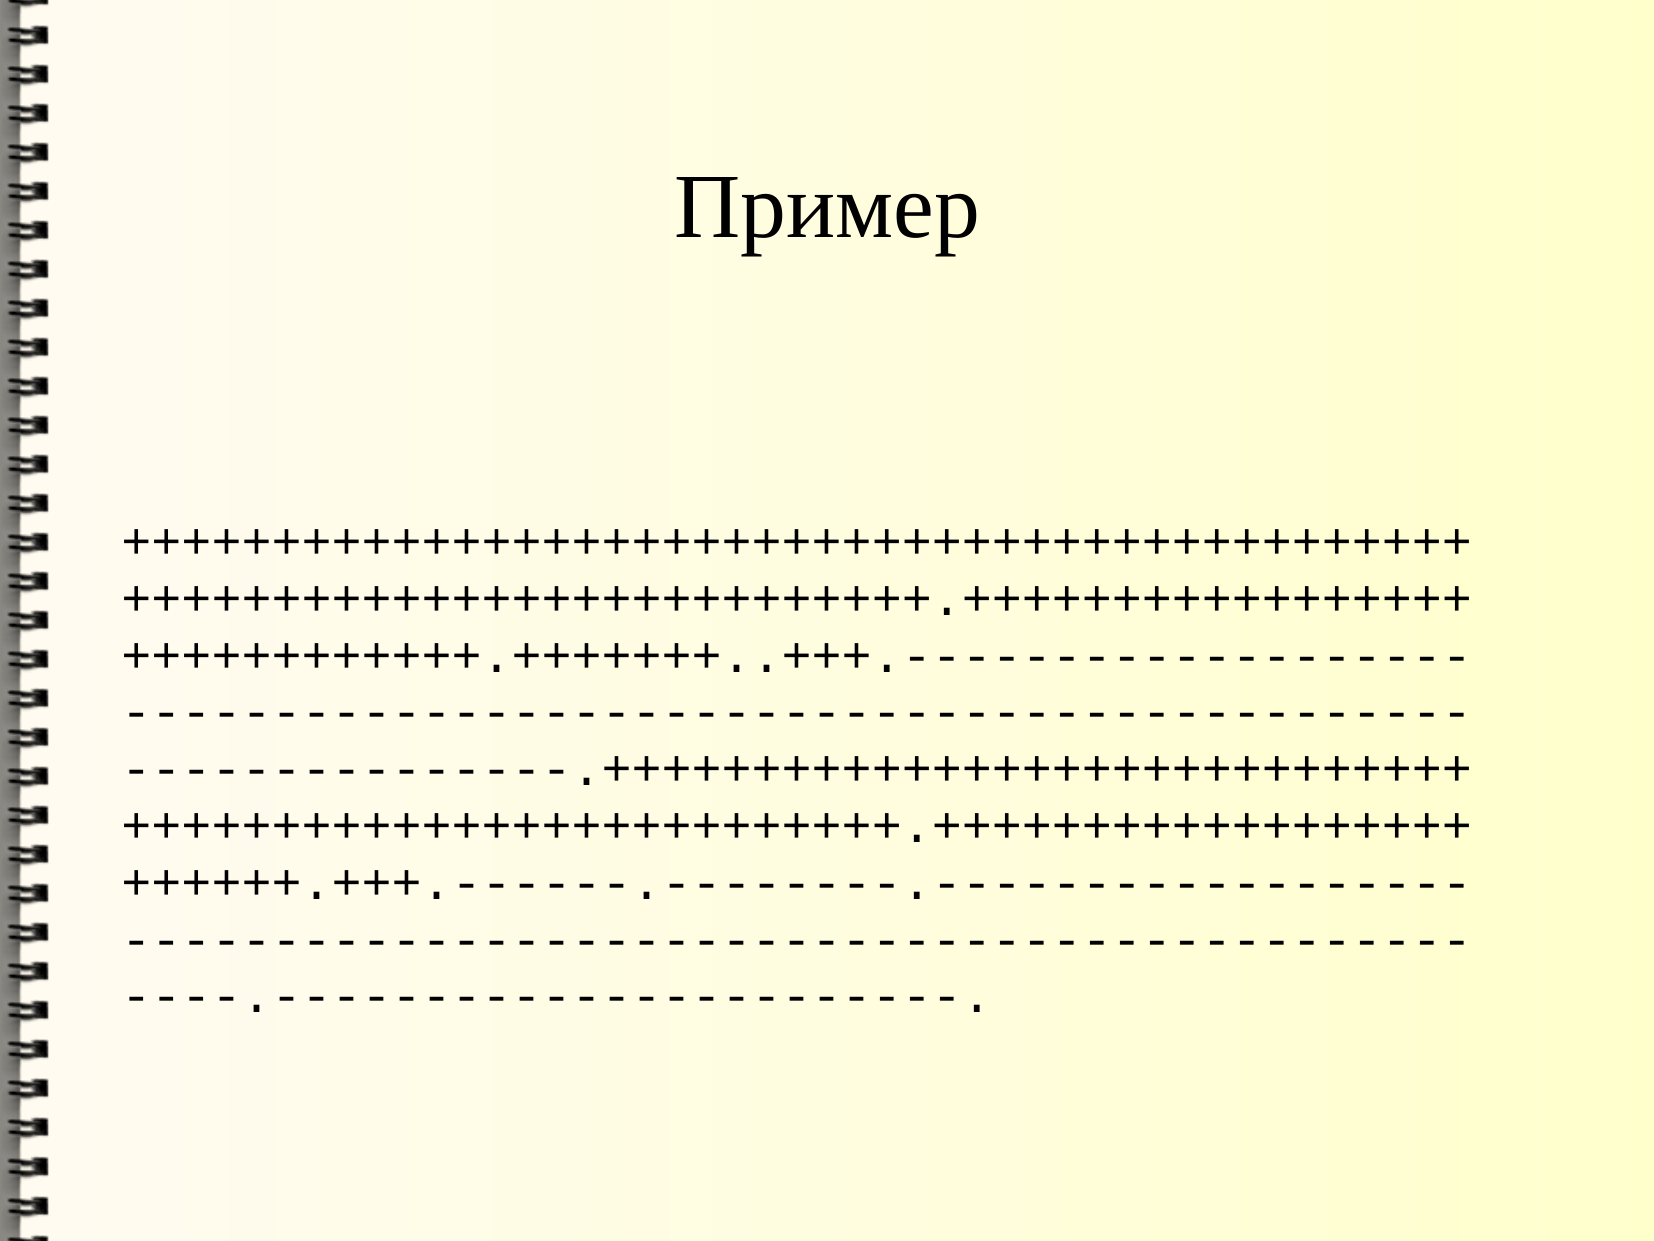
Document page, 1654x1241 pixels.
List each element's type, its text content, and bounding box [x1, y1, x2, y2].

picture [0, 0, 1654, 1241]
subtitle +++++++++++++++++++++++++++++++++++++++++++++ +++++++++++++++++++++++++++.+++++++++++++++++ ++++++++++++.+++++++..+++.------------------- --------------------------------------------- ---------------.+++++++++++++++++++++++++++++ ++++++++++++++++++++++++++.++++++++++++++++++ ++++++.+++.------.--------.------------------ --------------------------------------------- ----.-----------------------. [121, 344, 1534, 1200]
title Пример [121, 102, 1534, 311]
